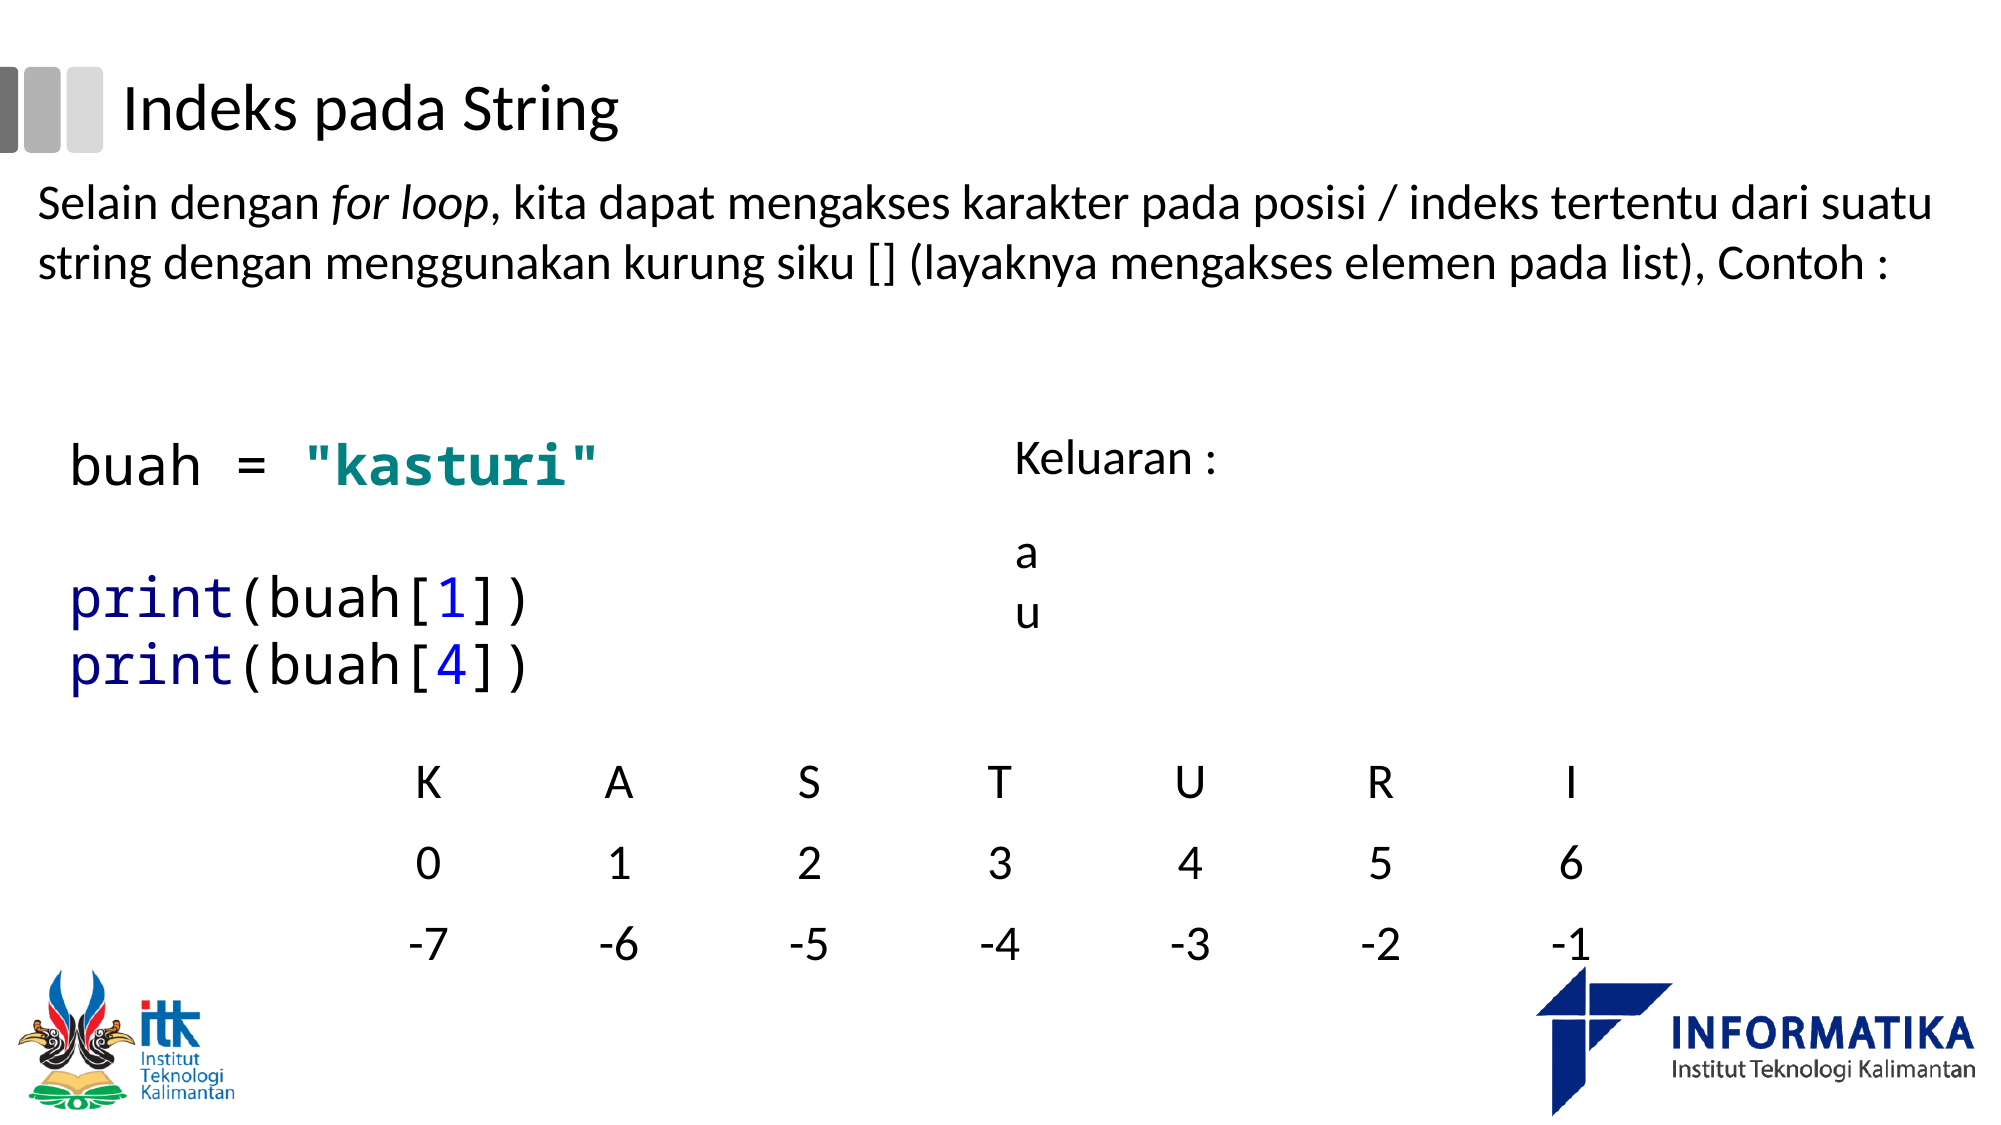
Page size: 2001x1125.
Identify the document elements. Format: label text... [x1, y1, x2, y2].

title Indeks pada String [102, 53, 1828, 162]
table_cell 6 [1476, 832, 1666, 913]
text_box buah = "kasturi" print(buah[1]) print(buah[4]) [49, 419, 707, 706]
table_cell -5 [714, 913, 905, 994]
table_cell 0 [333, 832, 524, 913]
table_header T [905, 751, 1095, 832]
table_cell -4 [905, 913, 1095, 994]
table_header U [1095, 751, 1286, 832]
text_box Keluaran : a u [999, 417, 1745, 646]
table_cell -6 [524, 913, 714, 994]
table_header I [1476, 751, 1666, 832]
table_cell 3 [905, 832, 1095, 913]
picture [0, 935, 253, 1125]
table_cell -2 [1286, 913, 1476, 994]
text_box Selain dengan for loop, kita dapat mengakses karakter pada posisi / indeks tertentu dari suatu string dengan menggunakan kurung siku [] (layaknya mengakses elemen pada list), Contoh : [22, 162, 1965, 297]
table_cell 2 [714, 832, 905, 913]
table_cell 1 [524, 832, 714, 913]
table_cell 4 [1095, 832, 1286, 913]
table_header S [714, 751, 905, 832]
table_header R [1286, 751, 1476, 832]
table_header K [333, 751, 524, 832]
picture [1534, 965, 1976, 1118]
table_cell -3 [1095, 913, 1286, 994]
table_cell -7 [333, 913, 524, 994]
table_header A [524, 751, 714, 832]
table_cell 5 [1286, 832, 1476, 913]
table_cell -1 [1476, 913, 1666, 994]
